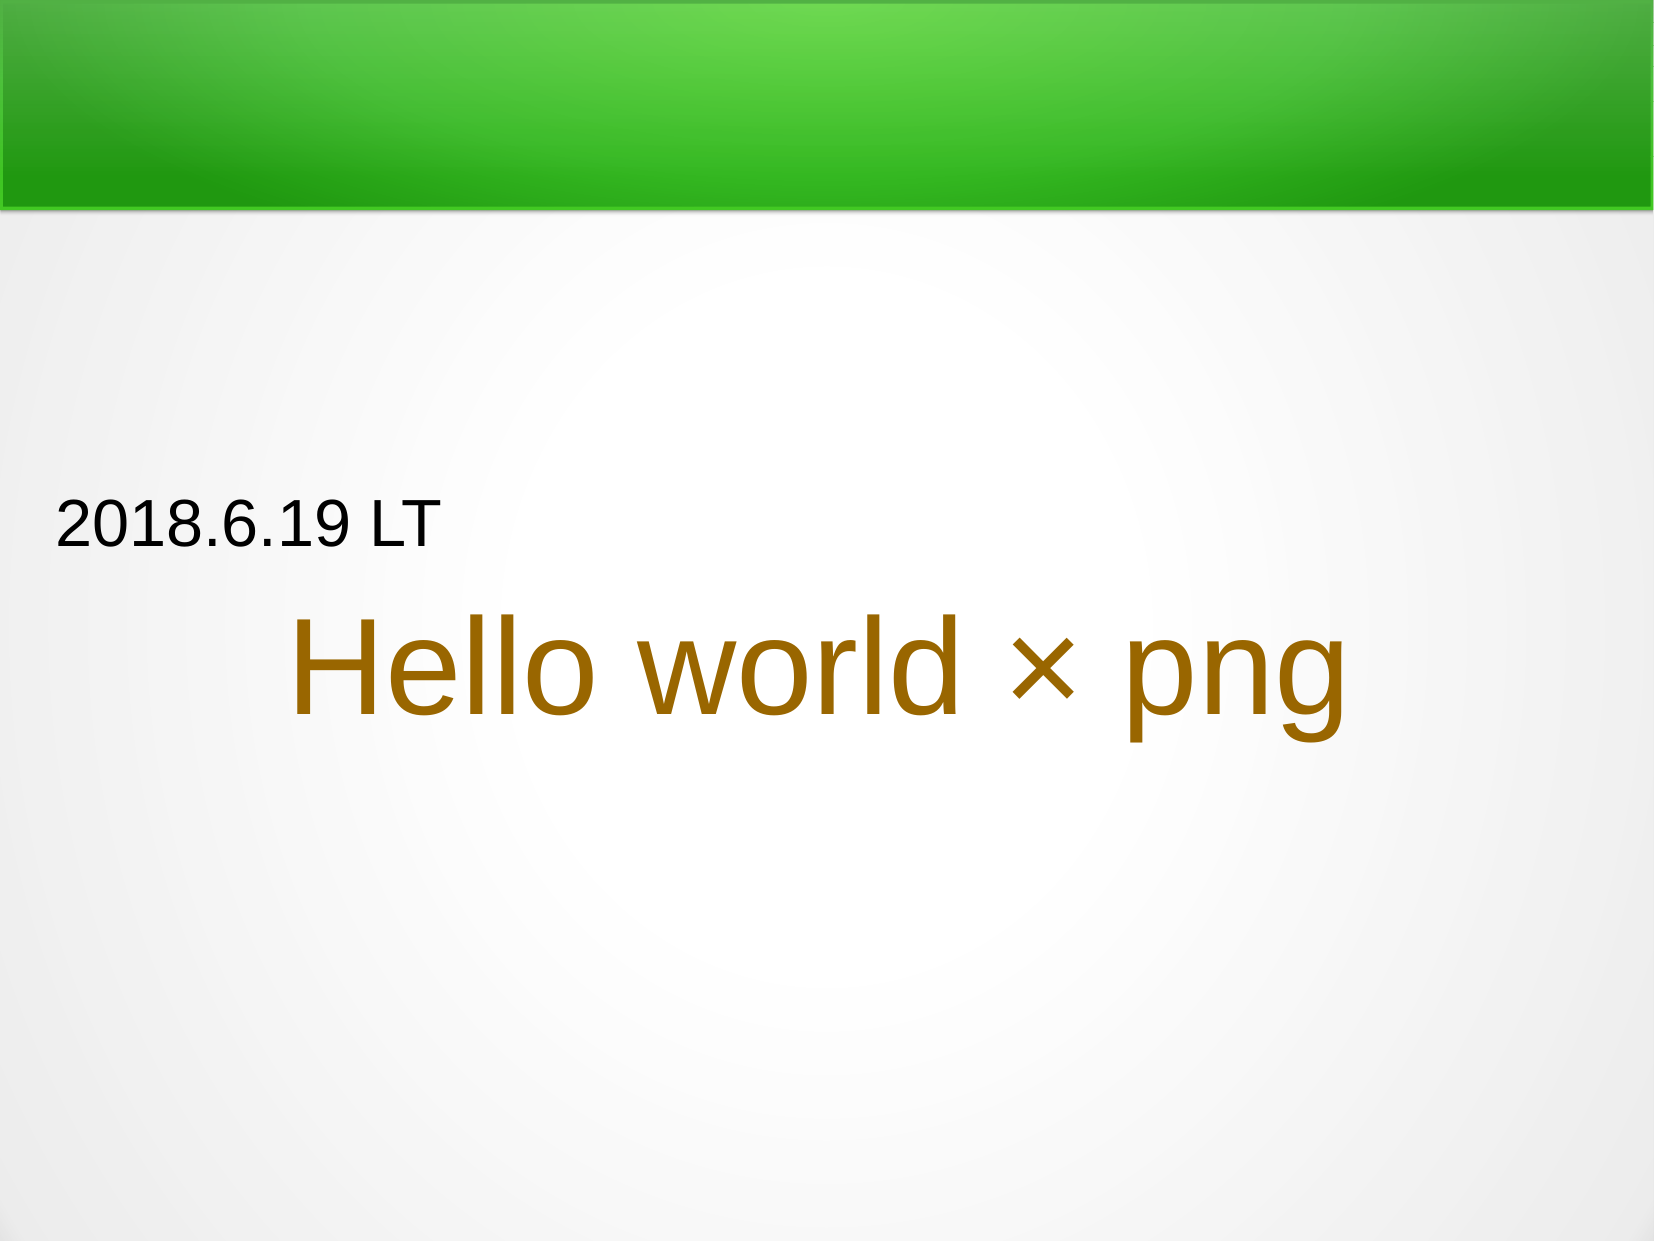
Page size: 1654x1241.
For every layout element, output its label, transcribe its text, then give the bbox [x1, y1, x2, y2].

title Hello world × png [168, 480, 1471, 856]
subtitle 2018.6.19 LT [0, 195, 994, 853]
